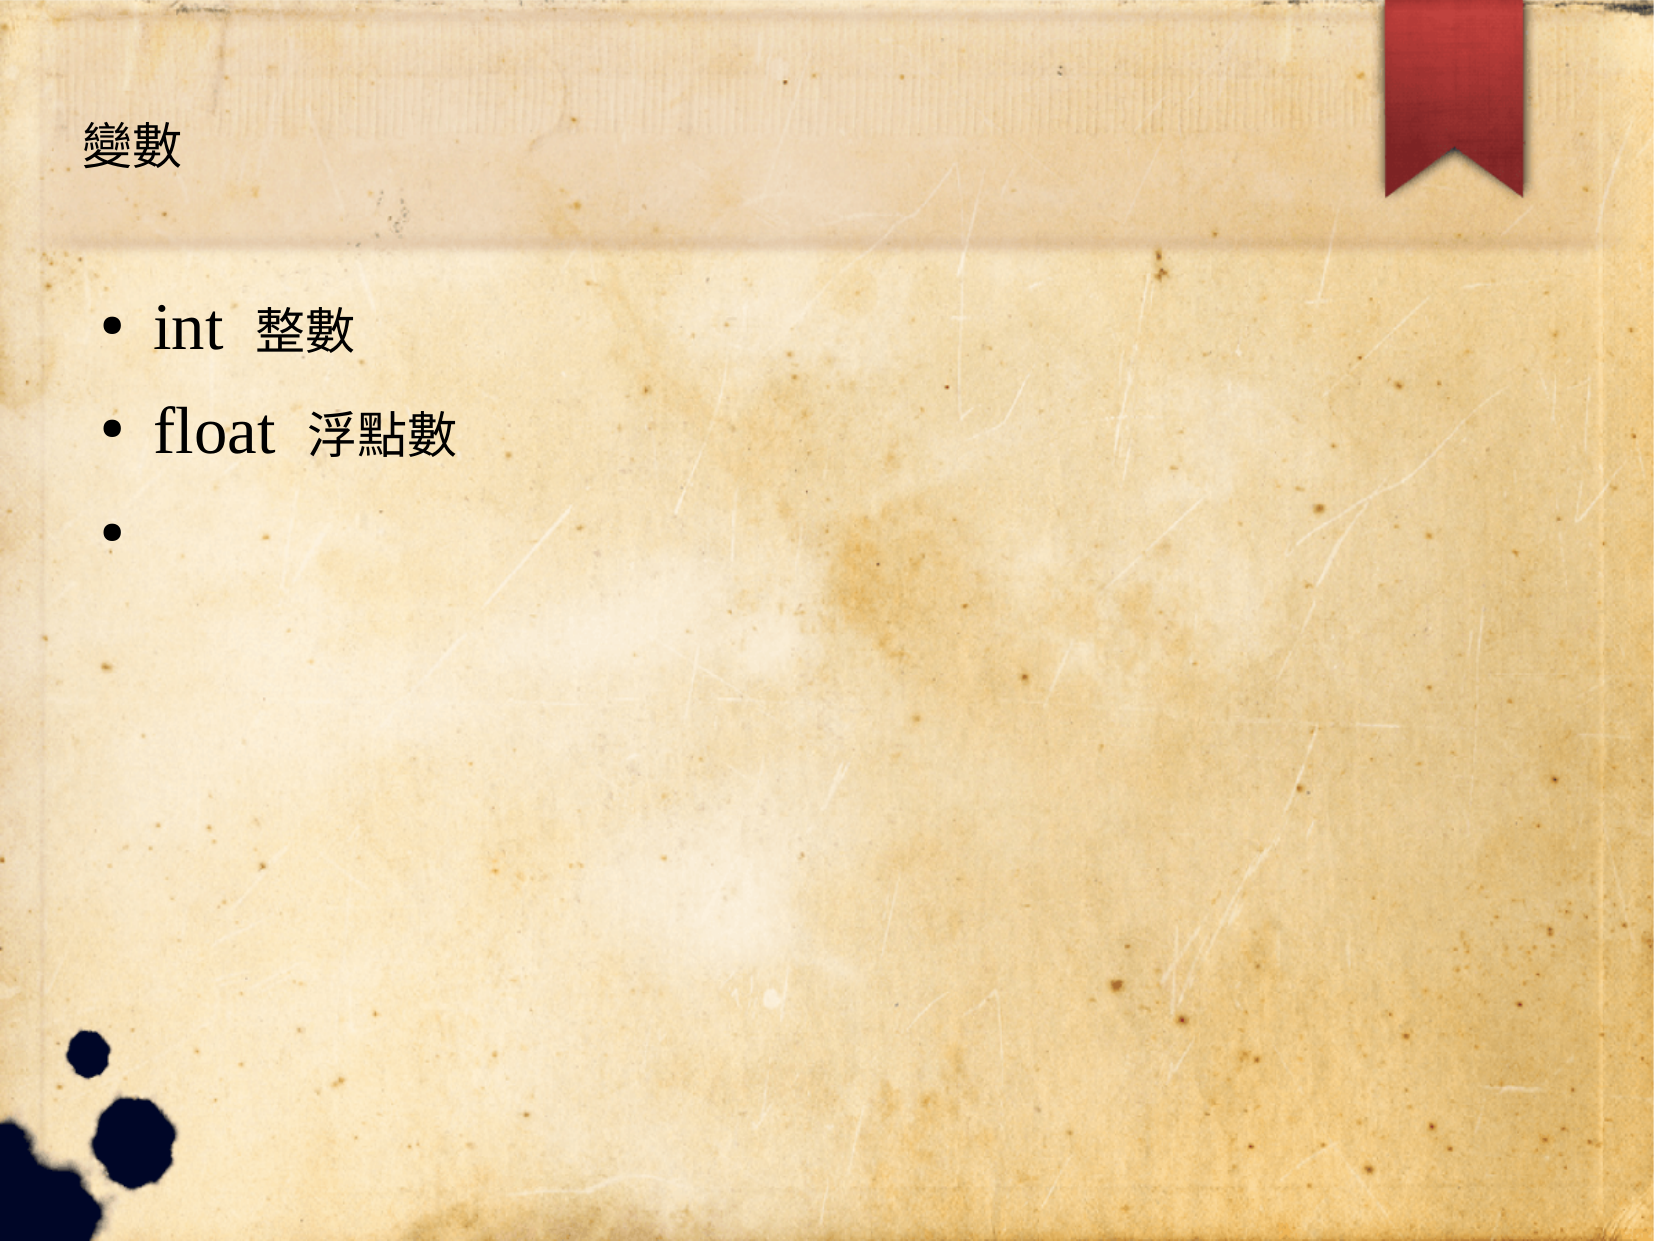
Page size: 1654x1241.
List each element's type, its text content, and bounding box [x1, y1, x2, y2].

list int 整數 float 浮點數 [82, 290, 1538, 1010]
picture [0, 0, 1654, 1241]
title 變數 [82, 49, 1347, 237]
